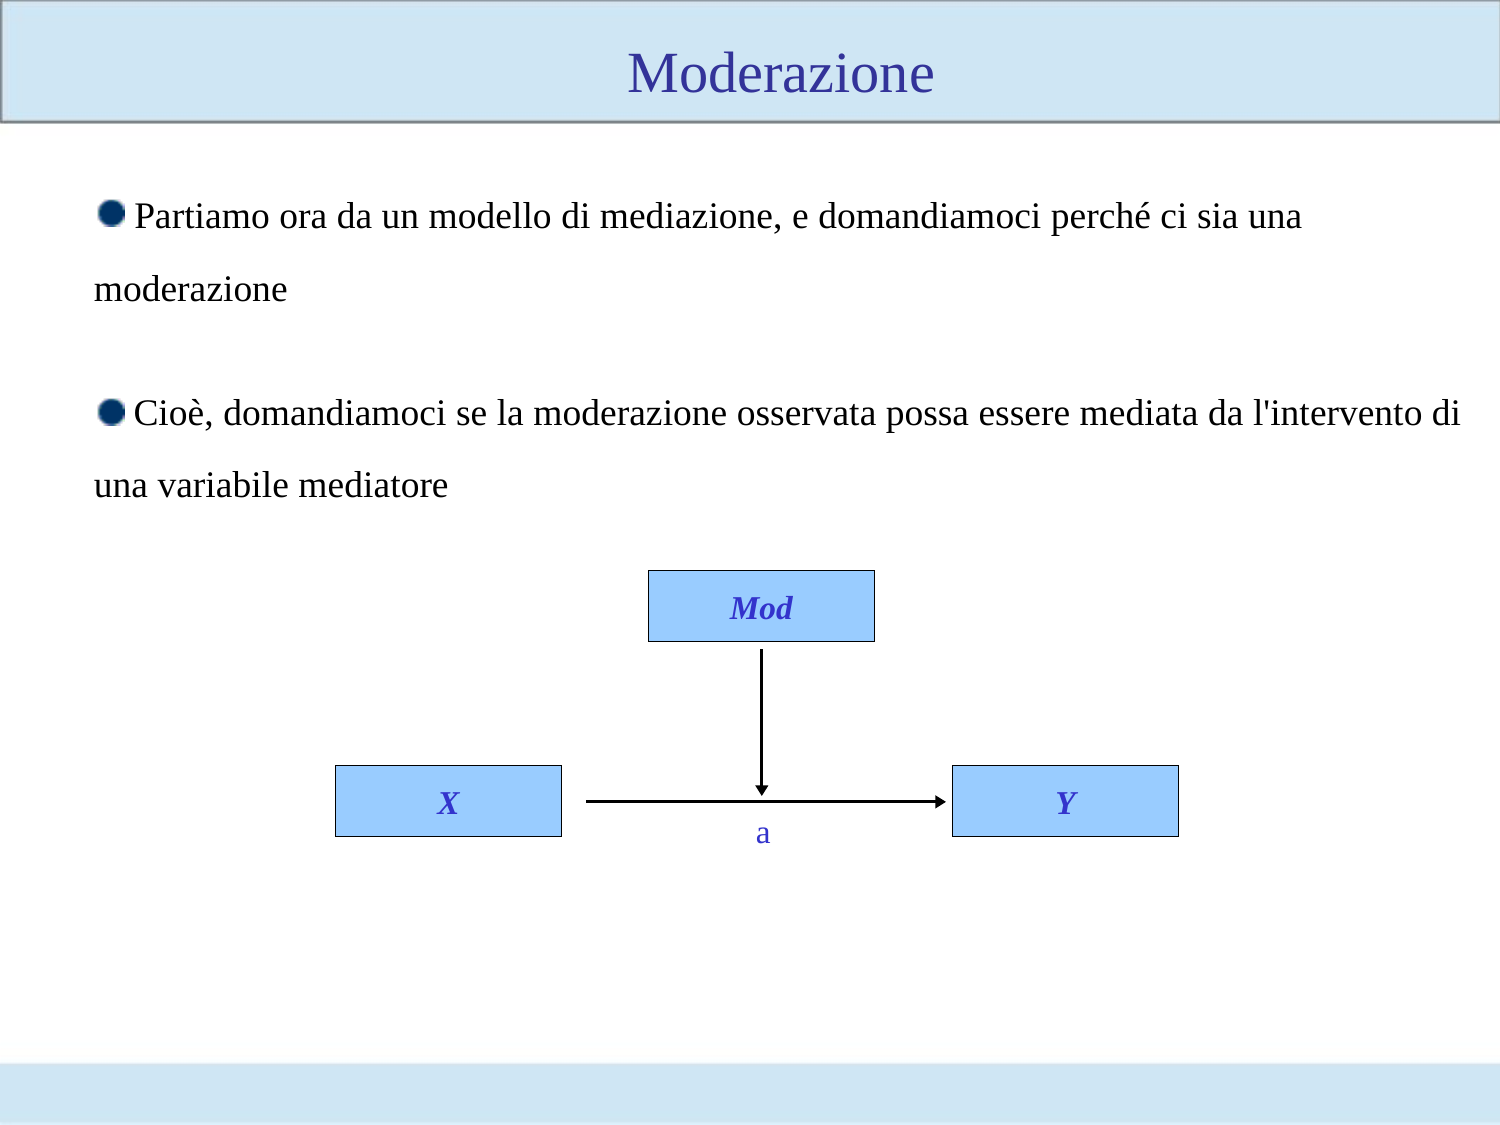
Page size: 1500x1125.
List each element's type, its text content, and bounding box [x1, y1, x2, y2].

text_box Y [952, 765, 1179, 837]
picture [94, 196, 125, 227]
text_box Mod [648, 570, 875, 642]
picture [0, 0, 1500, 1125]
title Moderazione [249, 21, 1313, 117]
text_box a [666, 802, 860, 910]
picture [94, 395, 125, 426]
text_box X [335, 765, 562, 837]
text_box Partiamo ora da un modello di mediazione, e domandiamoci perché ci sia una moderazione Cioè, domandiamoci se la moderazione osservata possa essere mediata da l'intervento di una variabile mediatore [79, 148, 1500, 513]
